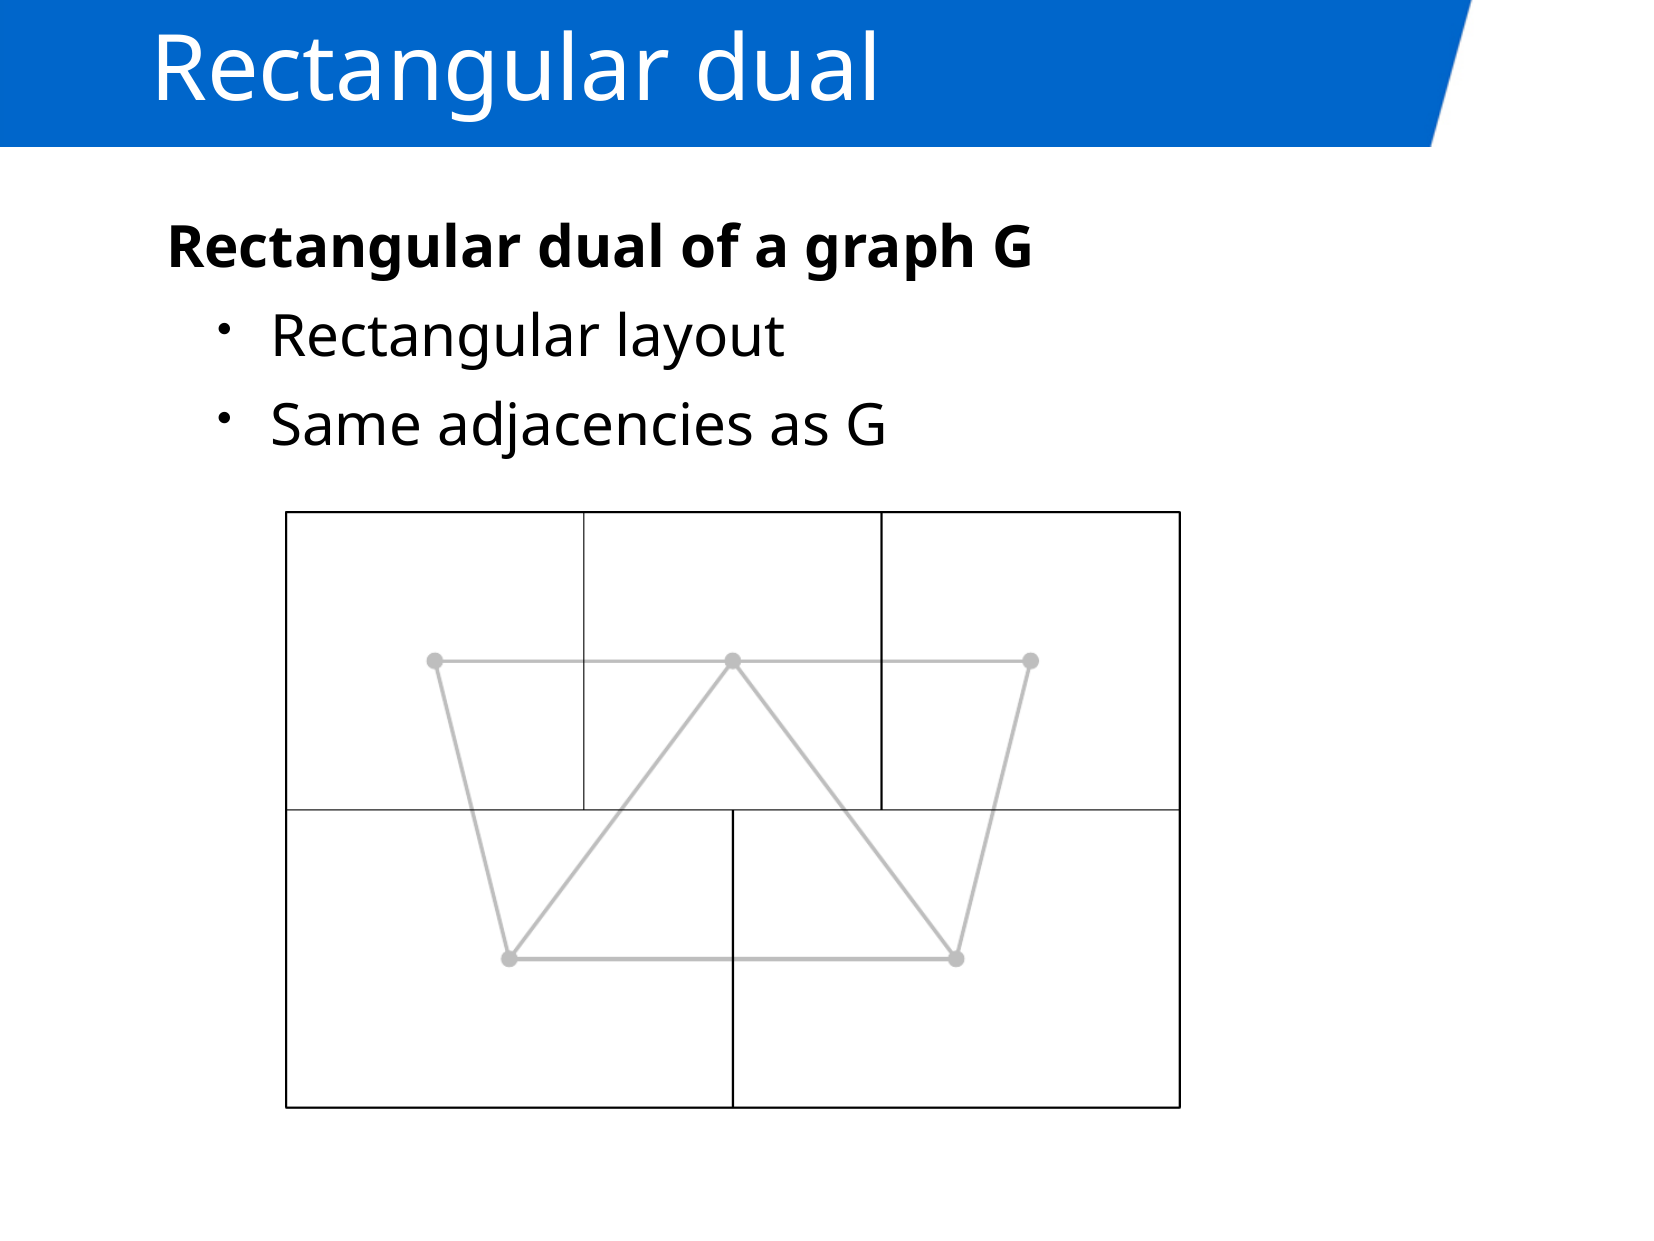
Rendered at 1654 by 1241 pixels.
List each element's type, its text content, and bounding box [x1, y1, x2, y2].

list Rectangular dual of a graph G Rectangular layout Same adjacencies as G [113, 210, 1540, 496]
title Rectangular dual [134, 5, 1555, 136]
picture [0, 0, 1474, 147]
picture [285, 511, 1181, 1111]
